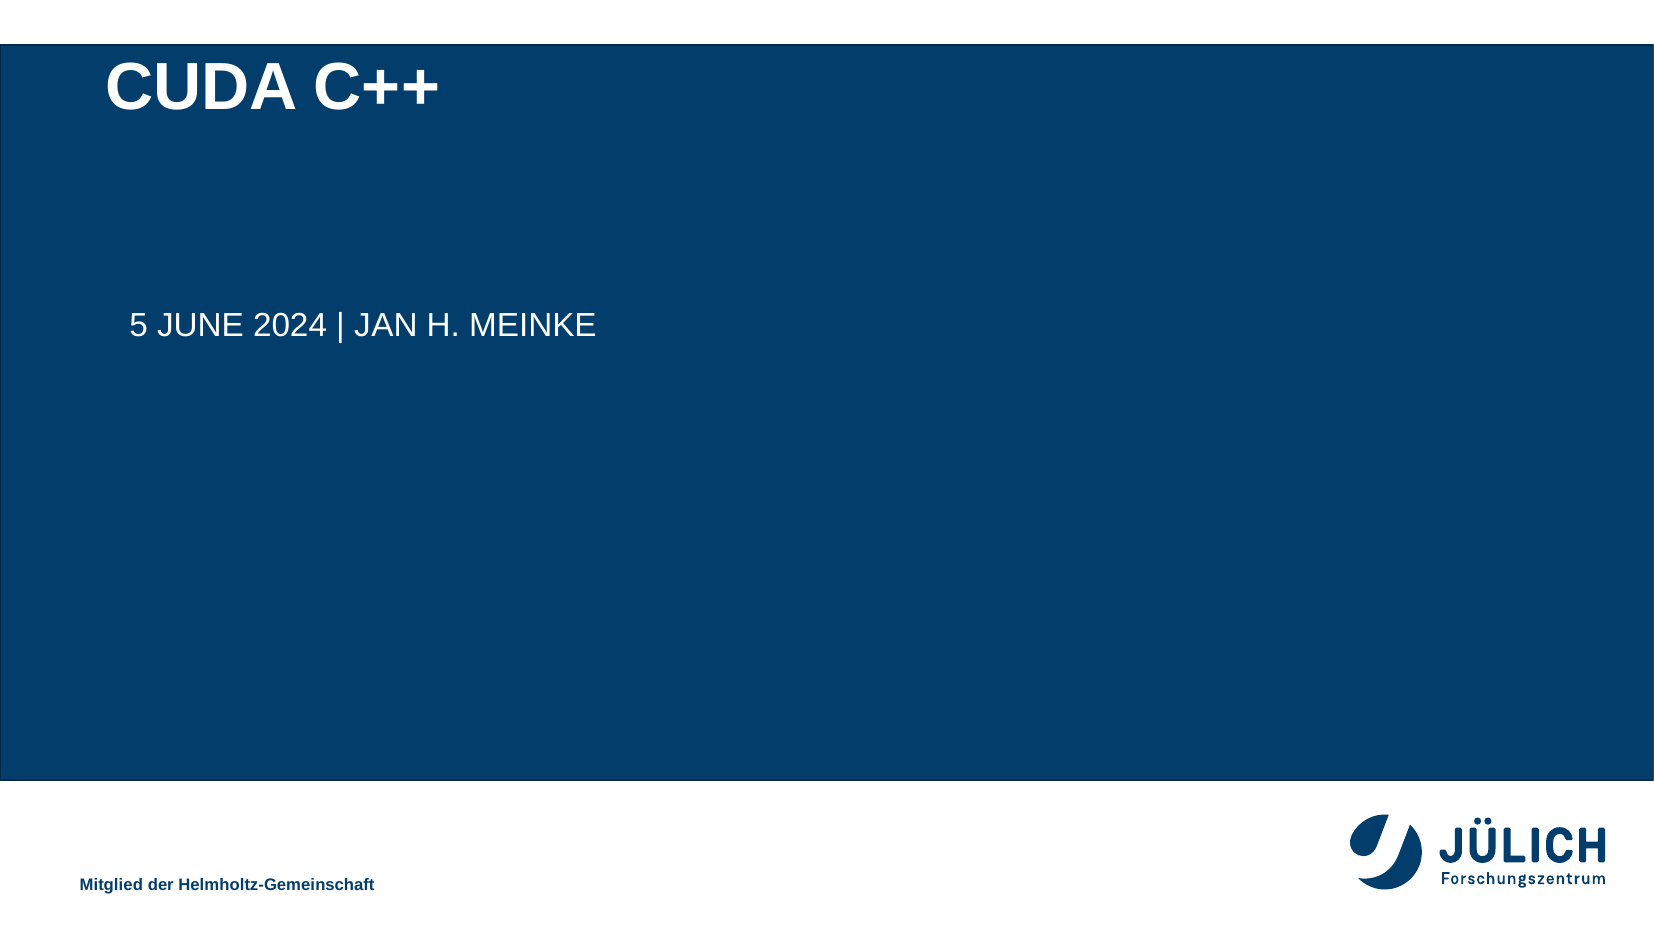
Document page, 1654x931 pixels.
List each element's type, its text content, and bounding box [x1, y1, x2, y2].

title CUDA C++ [105, 48, 1519, 205]
text_box 5 JUNE 2024 | JAN H. MEINKE [99, 298, 745, 398]
